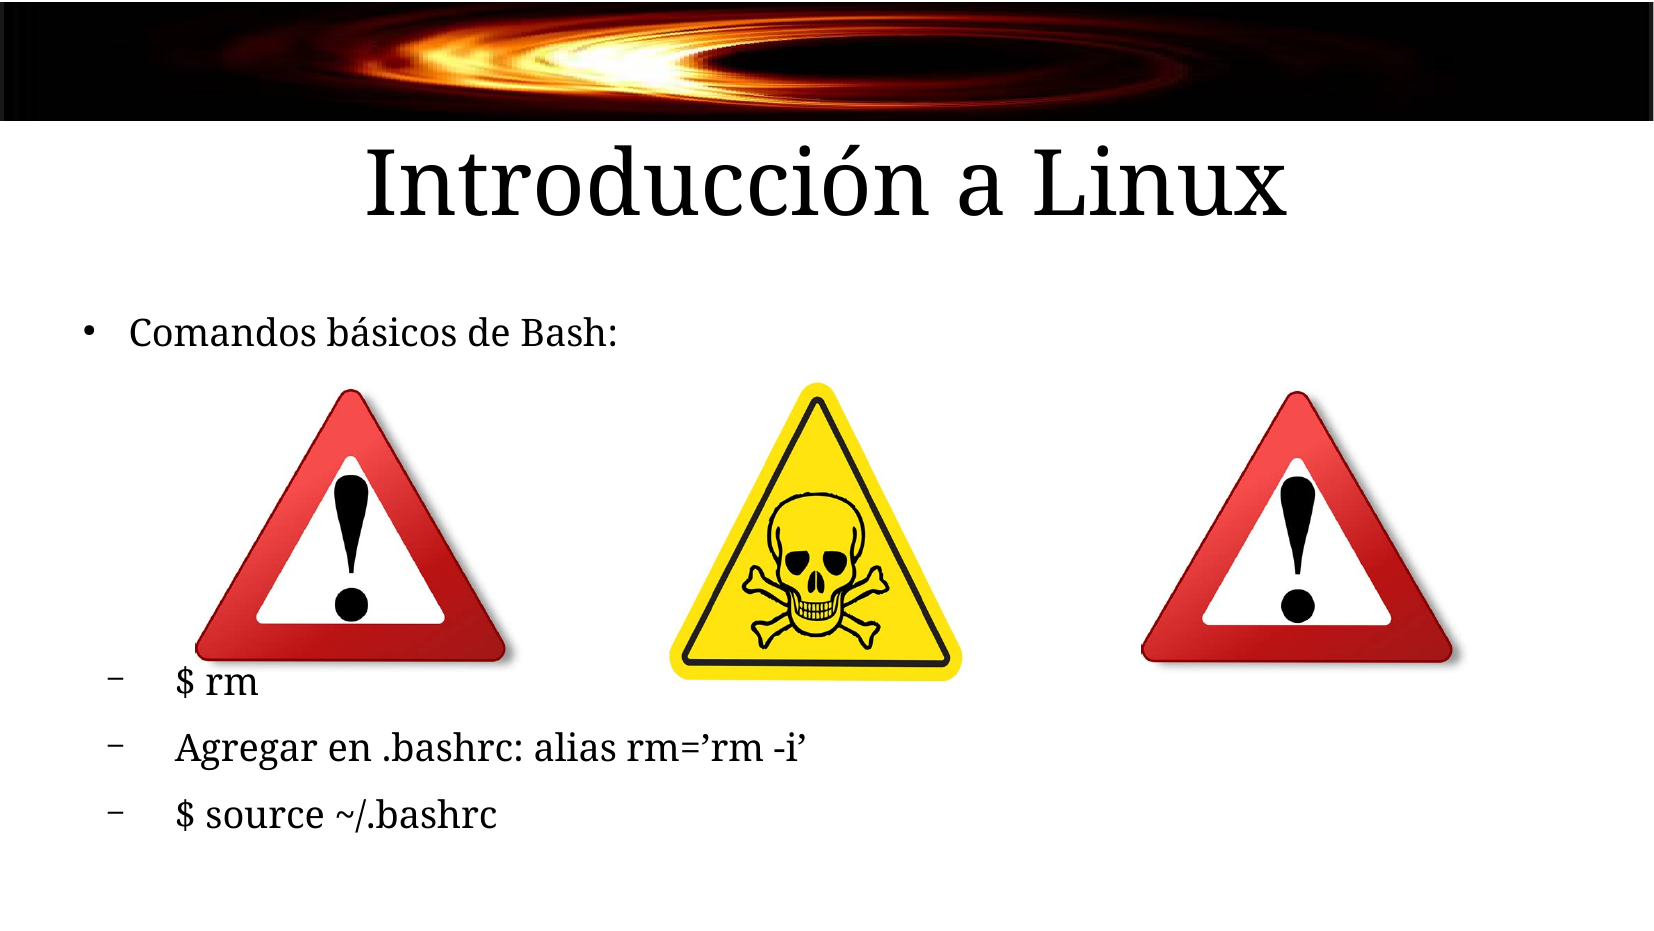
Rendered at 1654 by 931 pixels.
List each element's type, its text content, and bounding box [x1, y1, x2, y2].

picture [195, 386, 524, 674]
picture [0, 2, 1654, 121]
list Comandos básicos de Bash: $ rm Agregar en .bashrc: alias rm=’rm -i’ $ source ~/.bashrc [82, 306, 1571, 846]
picture [1141, 388, 1471, 676]
picture [660, 374, 974, 696]
title Introducción a Linux [82, 121, 1571, 258]
